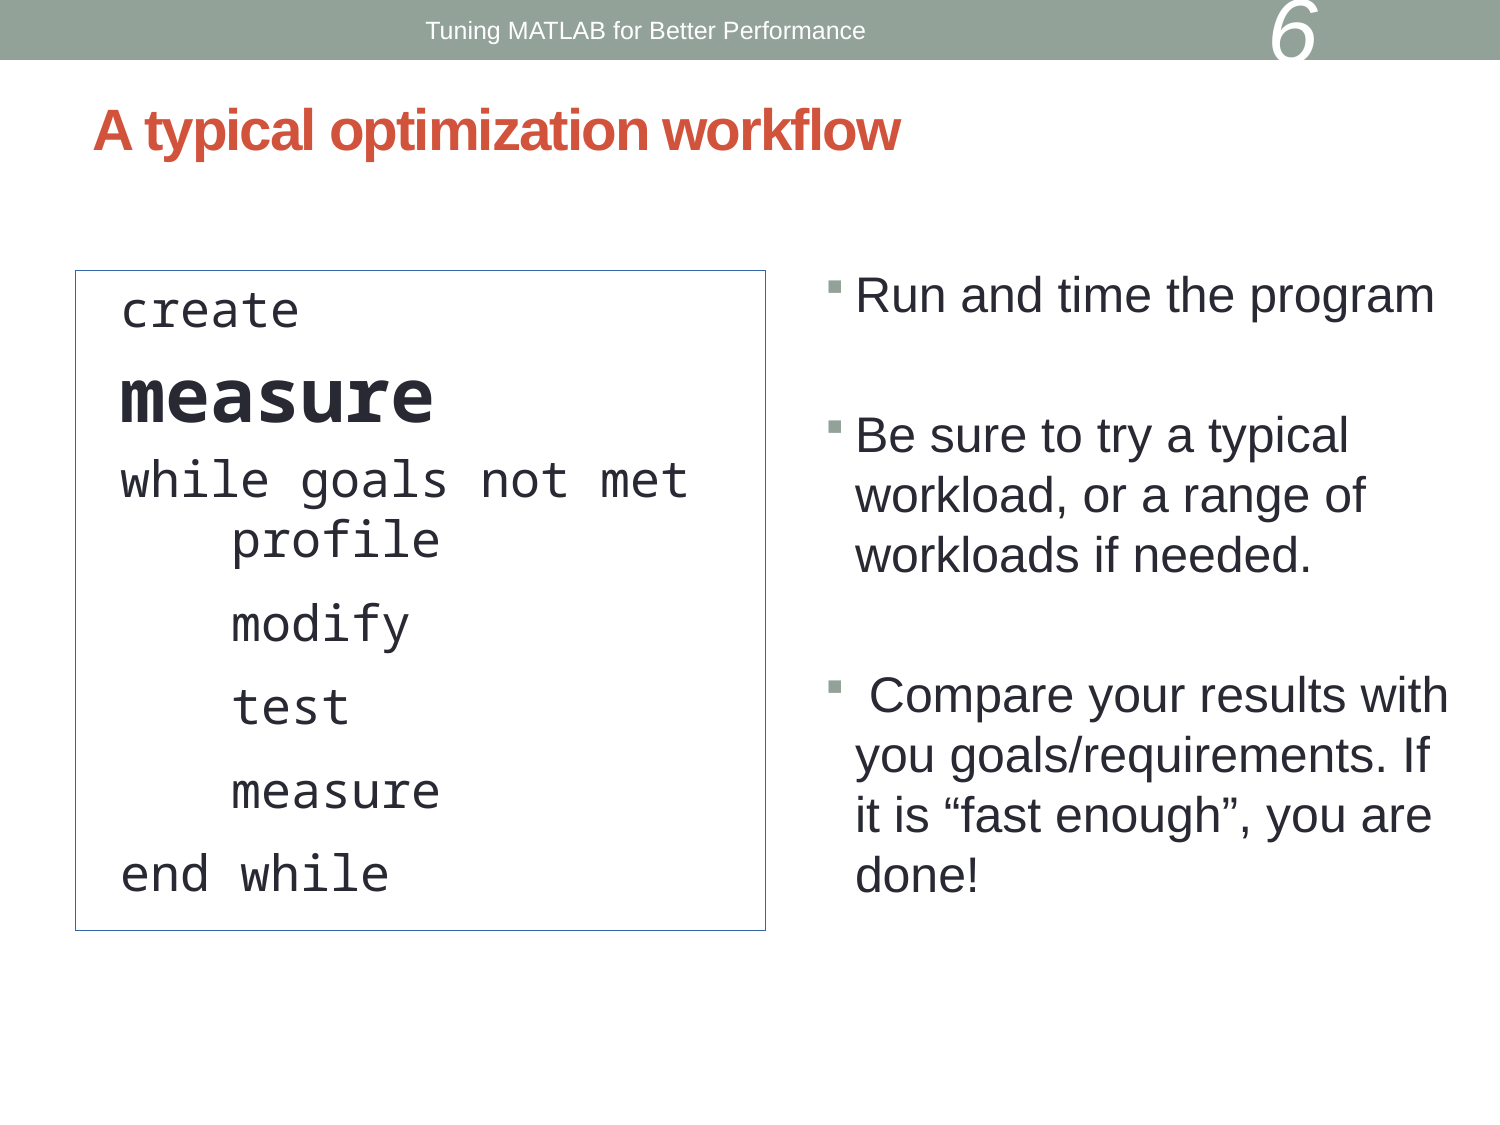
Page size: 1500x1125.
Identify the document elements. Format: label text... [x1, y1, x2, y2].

slide_number <number> [1252, 0, 1428, 54]
list create measure while goals not met profile modify test measure end while [75, 270, 766, 931]
title A typical optimization workflow [77, 66, 1357, 188]
footer Tuning MATLAB for Better Performance [410, 3, 1086, 57]
list Run and time the program Be sure to try a typical workload, or a range of workloads if needed. Compare your results with you goals/requirements. If it is “fast enough”, you are done! [810, 254, 1471, 916]
